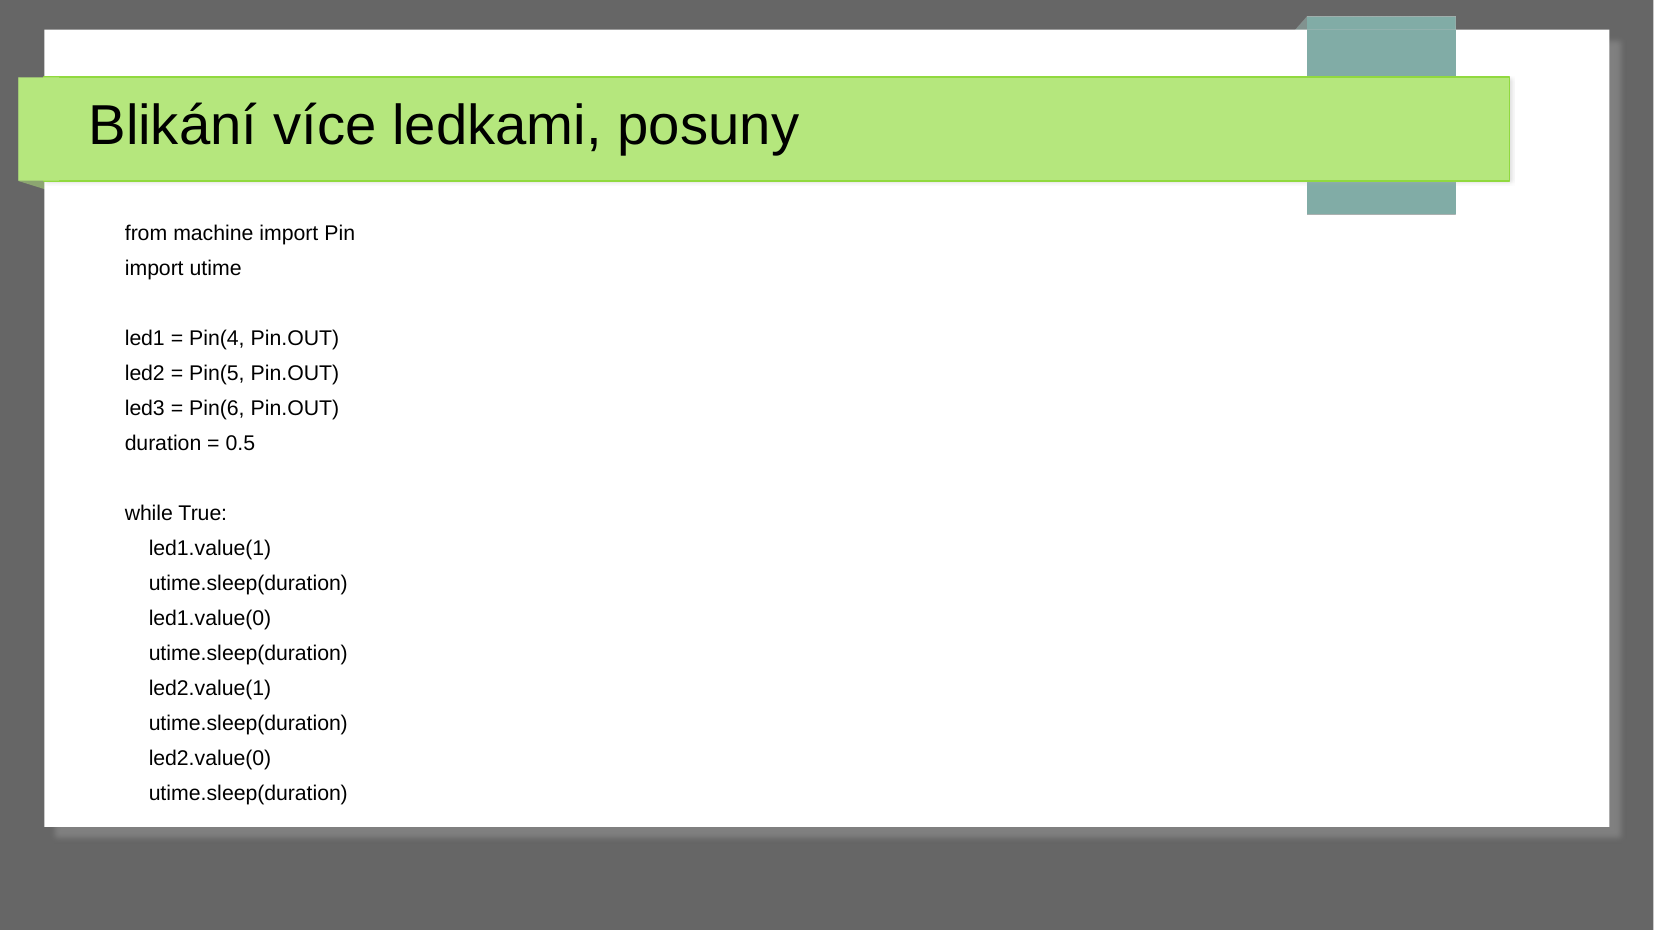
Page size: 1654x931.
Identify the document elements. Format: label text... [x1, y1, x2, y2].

title Blikání více ledkami, posuny [88, 73, 1506, 178]
list from machine import Pin import utime led1 = Pin(4, Pin.OUT) led2 = Pin(5, Pin.OUT) led3 = Pin(6, Pin.OUT) duration = 0.5 while True: led1.value(1) utime.sleep(duration) led1.value(0) utime.sleep(duration) led2.value(1) utime.sleep(duration) led2.value(0) utime.sleep(duration) [88, 221, 1565, 813]
